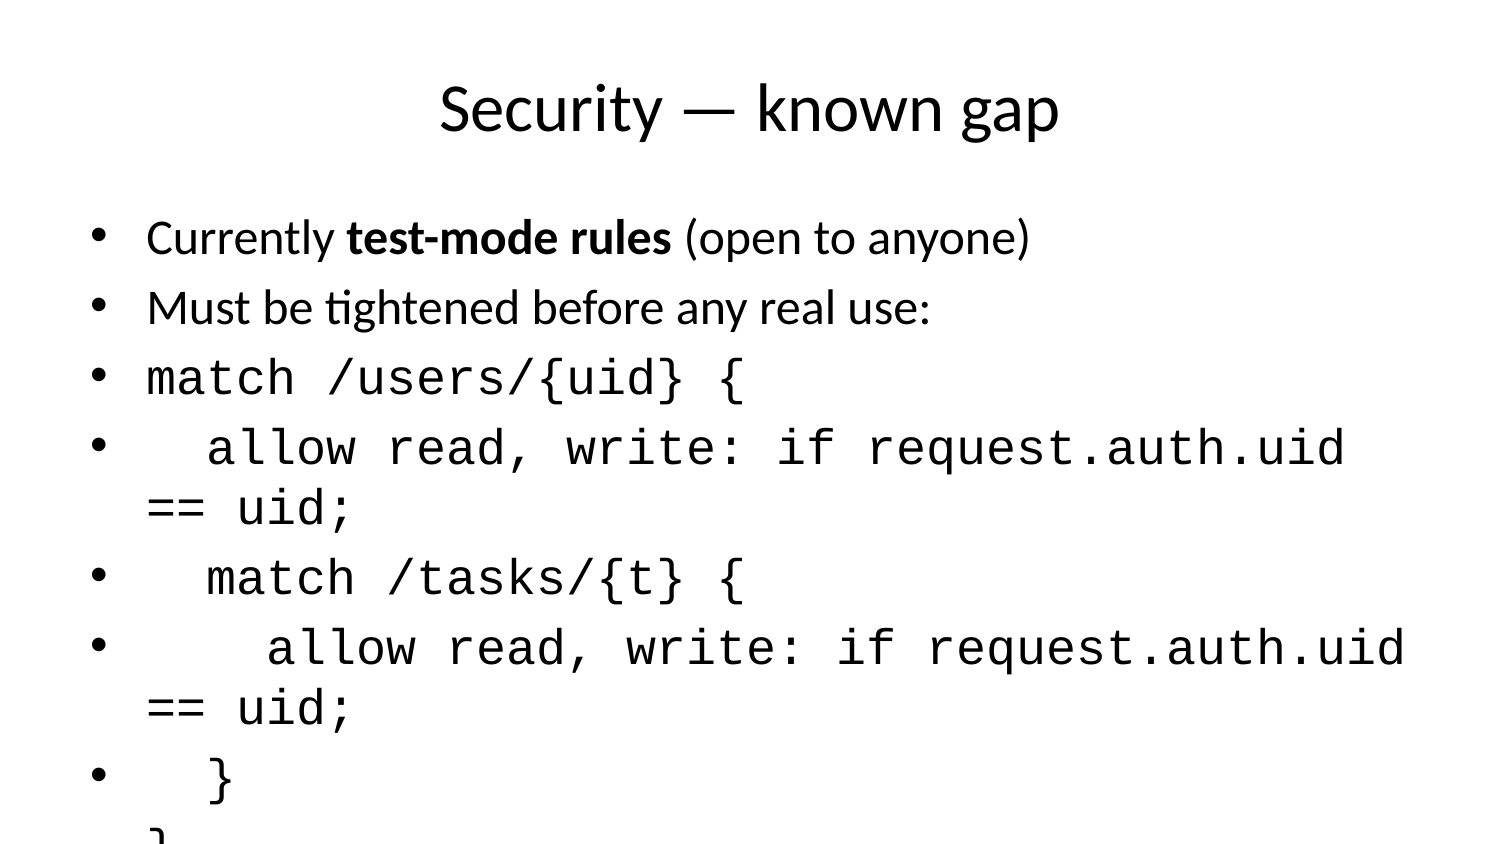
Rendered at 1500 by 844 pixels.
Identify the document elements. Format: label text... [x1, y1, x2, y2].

list Currently test-mode rules (open to anyone) Must be tightened before any real use: match /users/{uid} { allow read, write: if request.auth.uid == uid; match /tasks/{t} { allow read, write: if request.auth.uid == uid; } } [75, 196, 1425, 754]
title Security — known gap [75, 33, 1425, 175]
